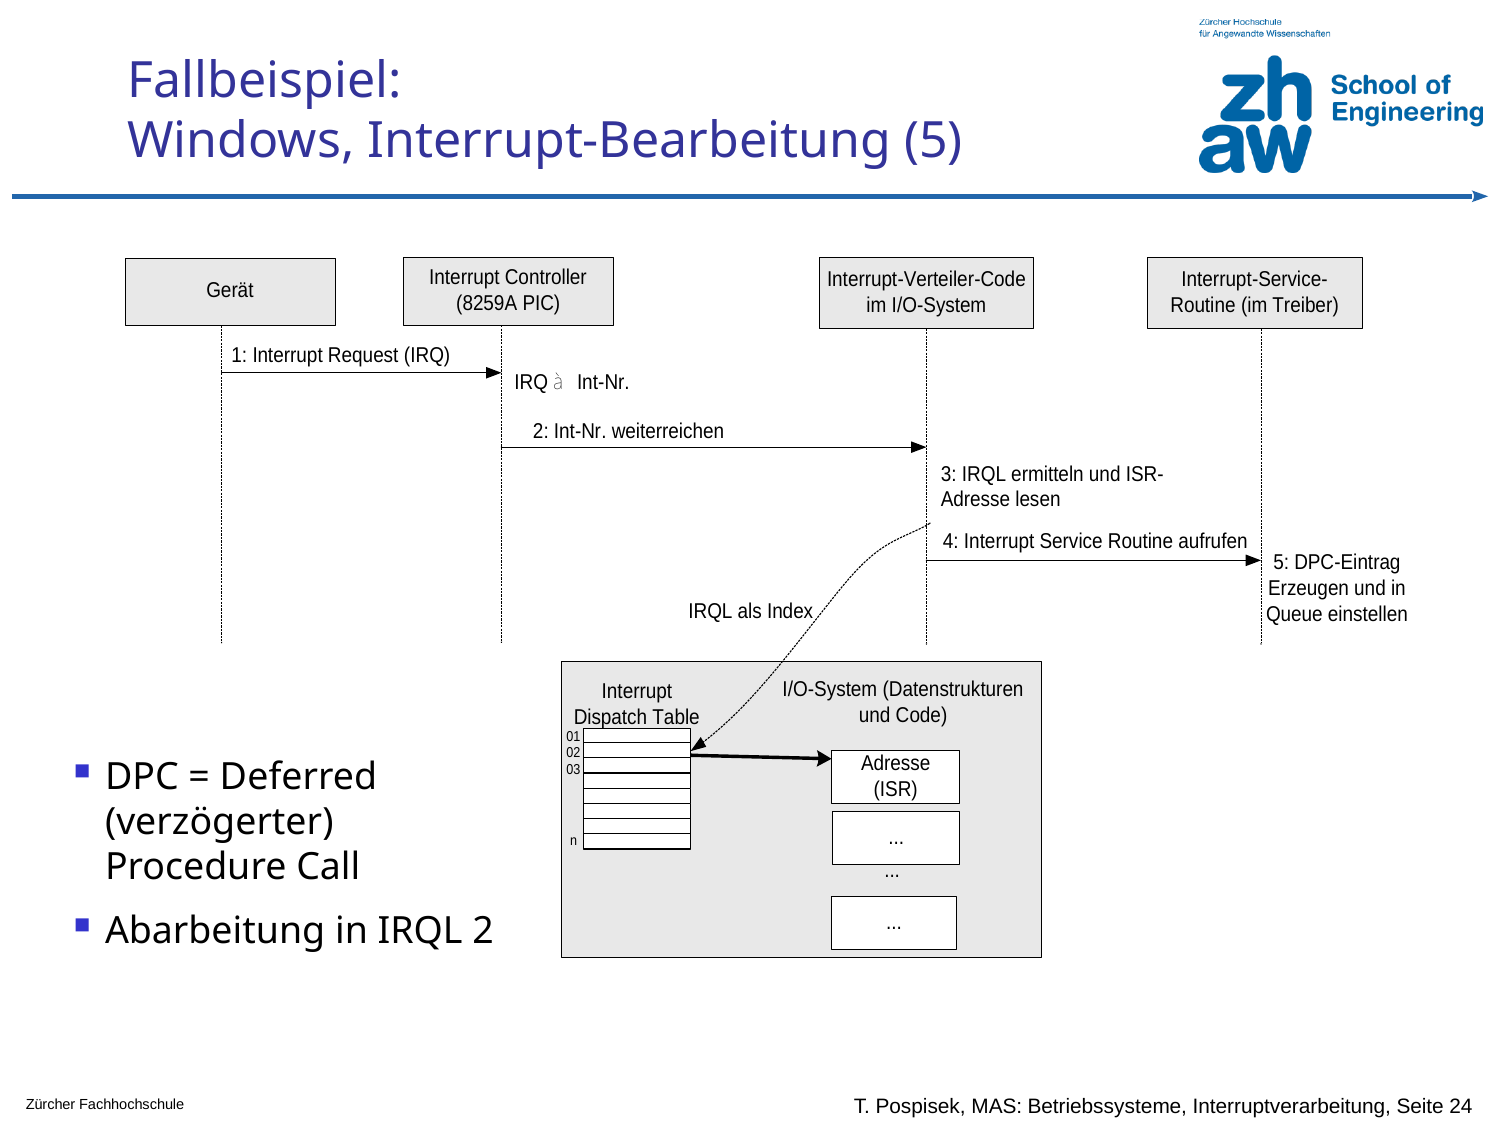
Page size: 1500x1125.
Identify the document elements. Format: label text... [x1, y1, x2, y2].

text_box DPC = Deferred (verzögerter) Procedure Call Abarbeitung in IRQL 2 [59, 744, 122, 959]
picture [1199, 19, 1483, 173]
title Fallbeispiel: Windows, Interrupt-Bearbeitung (5) [112, 50, 1170, 175]
picture [122, 254, 1426, 961]
